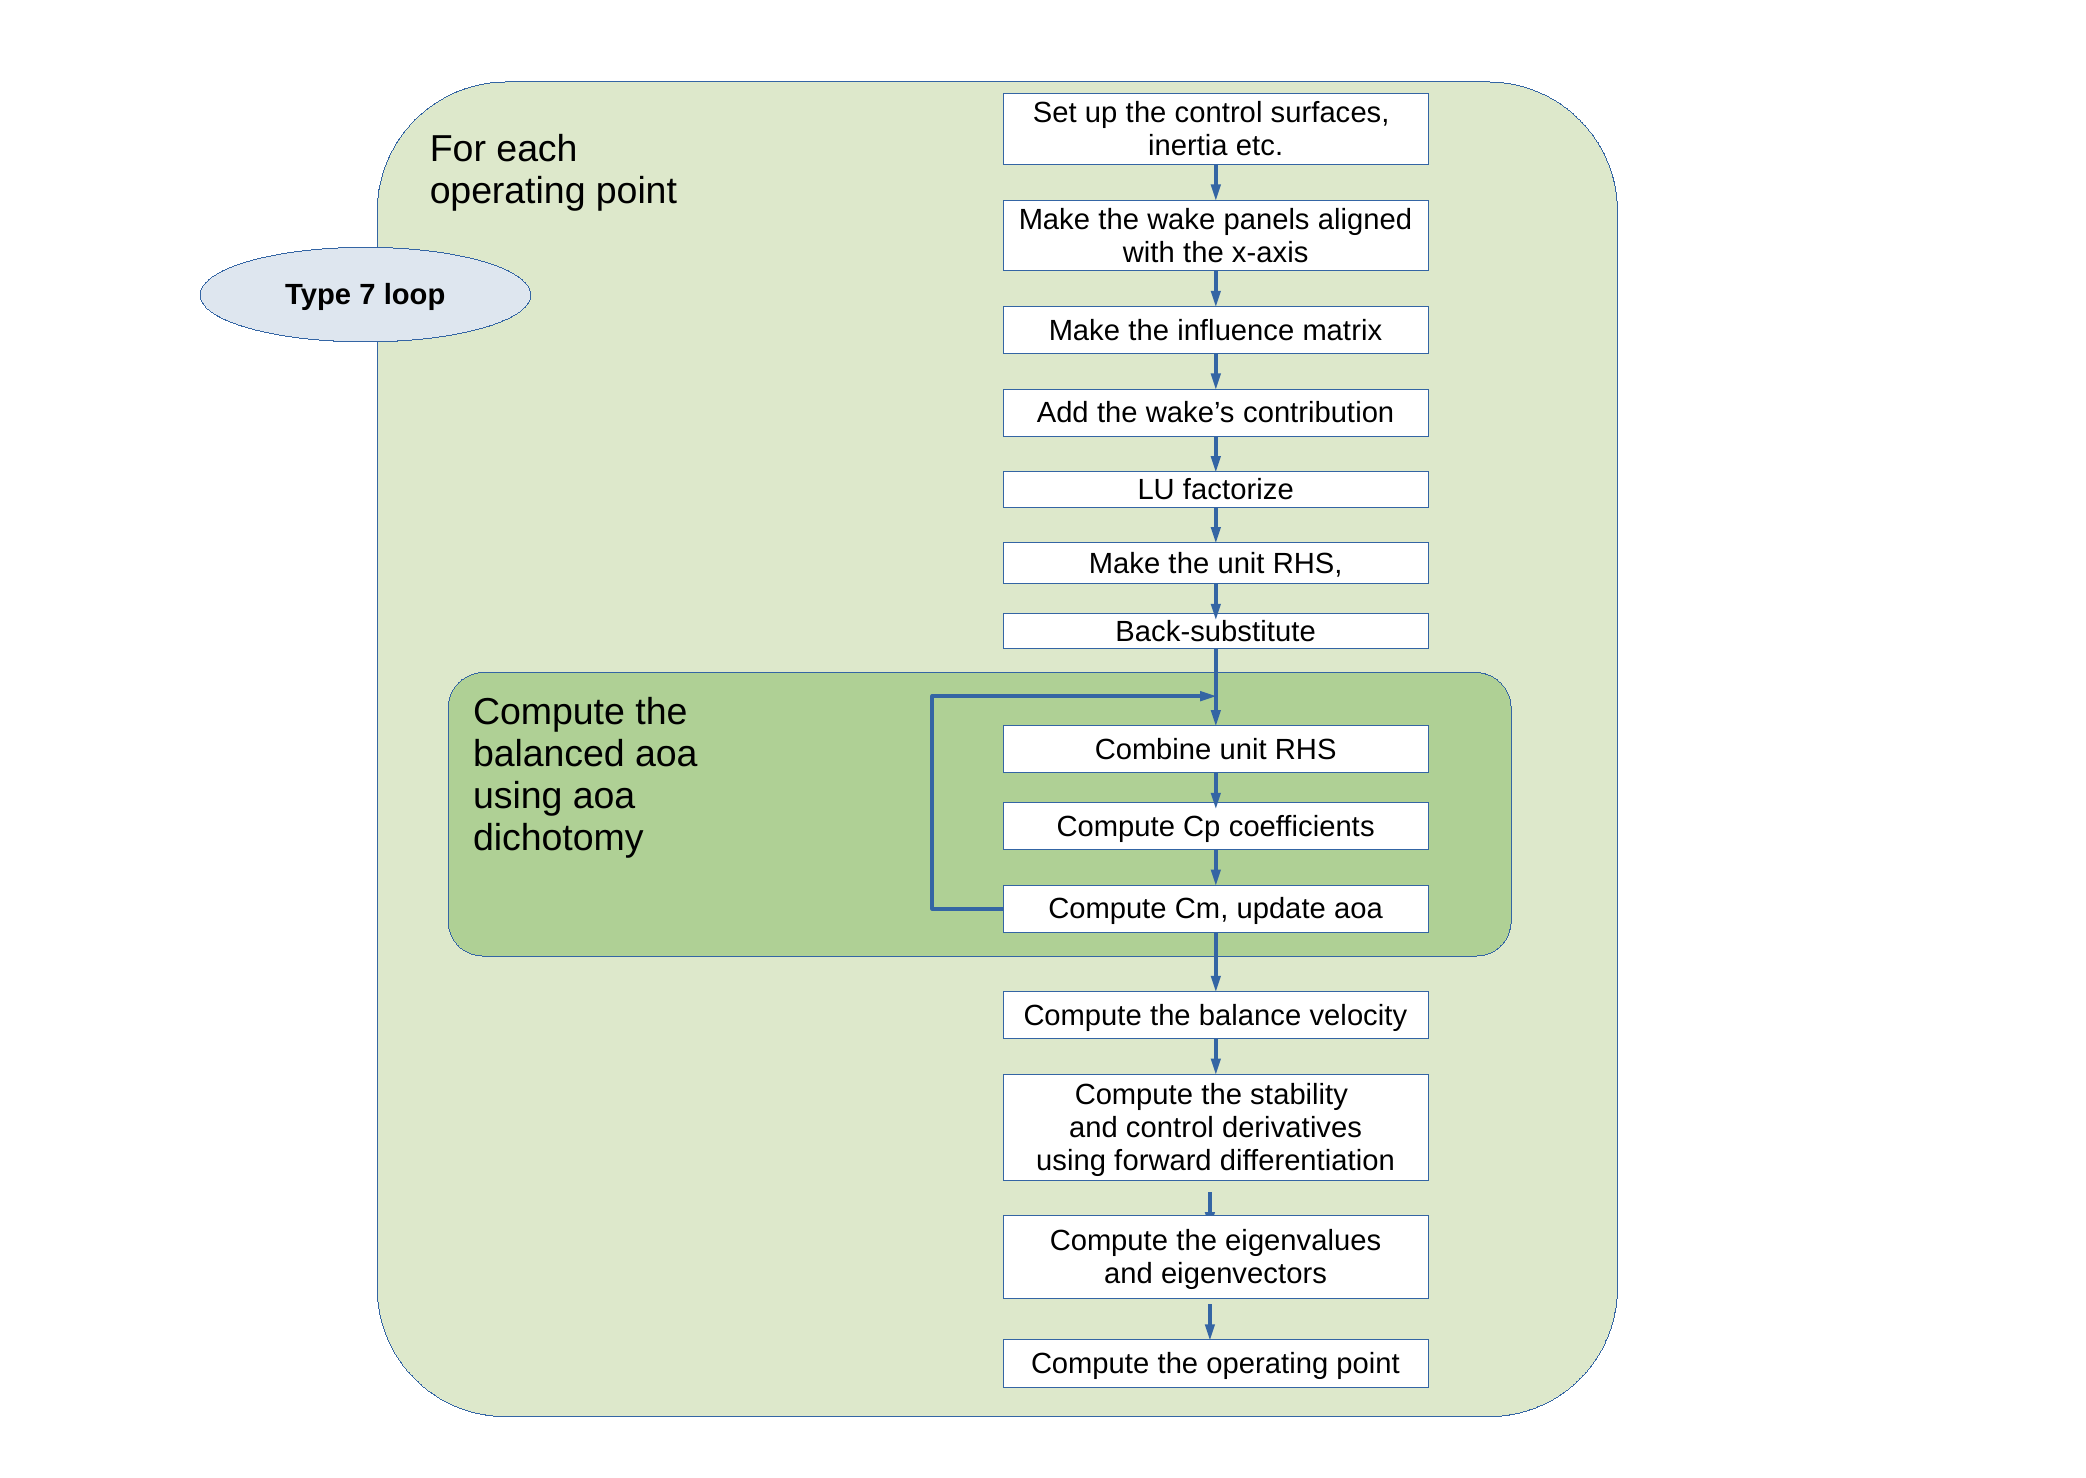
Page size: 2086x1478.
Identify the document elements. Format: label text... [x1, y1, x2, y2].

text_box Combine unit RHS [1003, 725, 1429, 773]
text_box Compute the balance velocity [1003, 991, 1429, 1039]
text_box Compute the balanced aoa using aoa dichotomy [448, 672, 1215, 957]
text_box Compute Cm, update aoa [1003, 885, 1429, 933]
text_box Compute the stability and control derivatives using forward differentiation [1003, 1074, 1429, 1181]
text_box Compute the eigenvalues and eigenvectors [1003, 1215, 1429, 1299]
text_box LU factorize [1003, 471, 1429, 508]
text_box Compute the balanced aoa using aoa dichotomy [1217, 672, 1512, 957]
text_box Make the unit RHS, [1003, 542, 1429, 584]
text_box Make the influence matrix [1003, 306, 1429, 354]
text_box Back-substitute [1003, 613, 1429, 649]
text_box For each operating point [377, 81, 1618, 1417]
text_box Make the wake panels aligned with the x-axis [1003, 200, 1429, 271]
text_box Compute Cp coefficients [1003, 802, 1429, 850]
text_box Add the wake’s contribution [1003, 389, 1429, 437]
text_box Type 7 loop [200, 247, 531, 342]
text_box Set up the control surfaces, inertia etc. [1003, 93, 1429, 165]
text_box Compute the operating point [1003, 1339, 1429, 1388]
